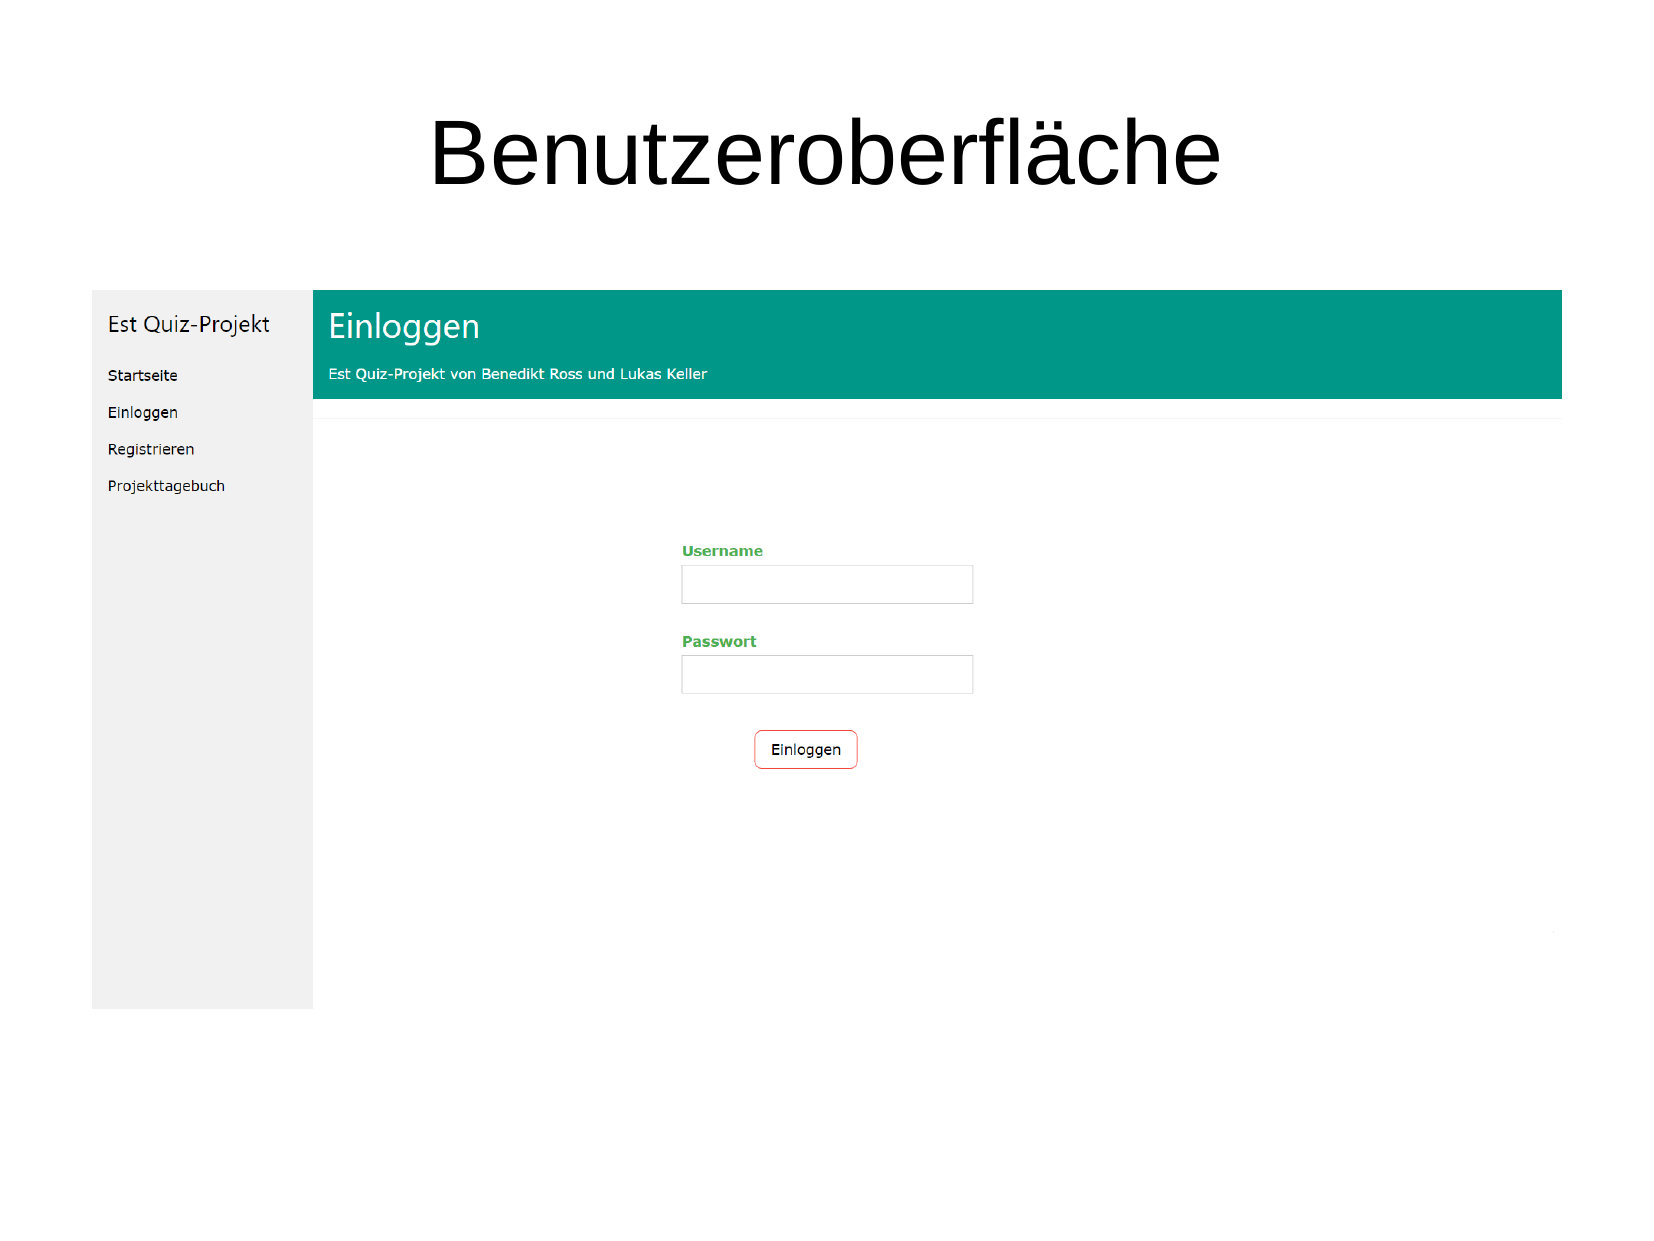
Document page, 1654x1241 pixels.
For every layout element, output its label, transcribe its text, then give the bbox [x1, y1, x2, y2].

title Benutzeroberfläche [82, 49, 1571, 257]
picture [92, 290, 1562, 1009]
